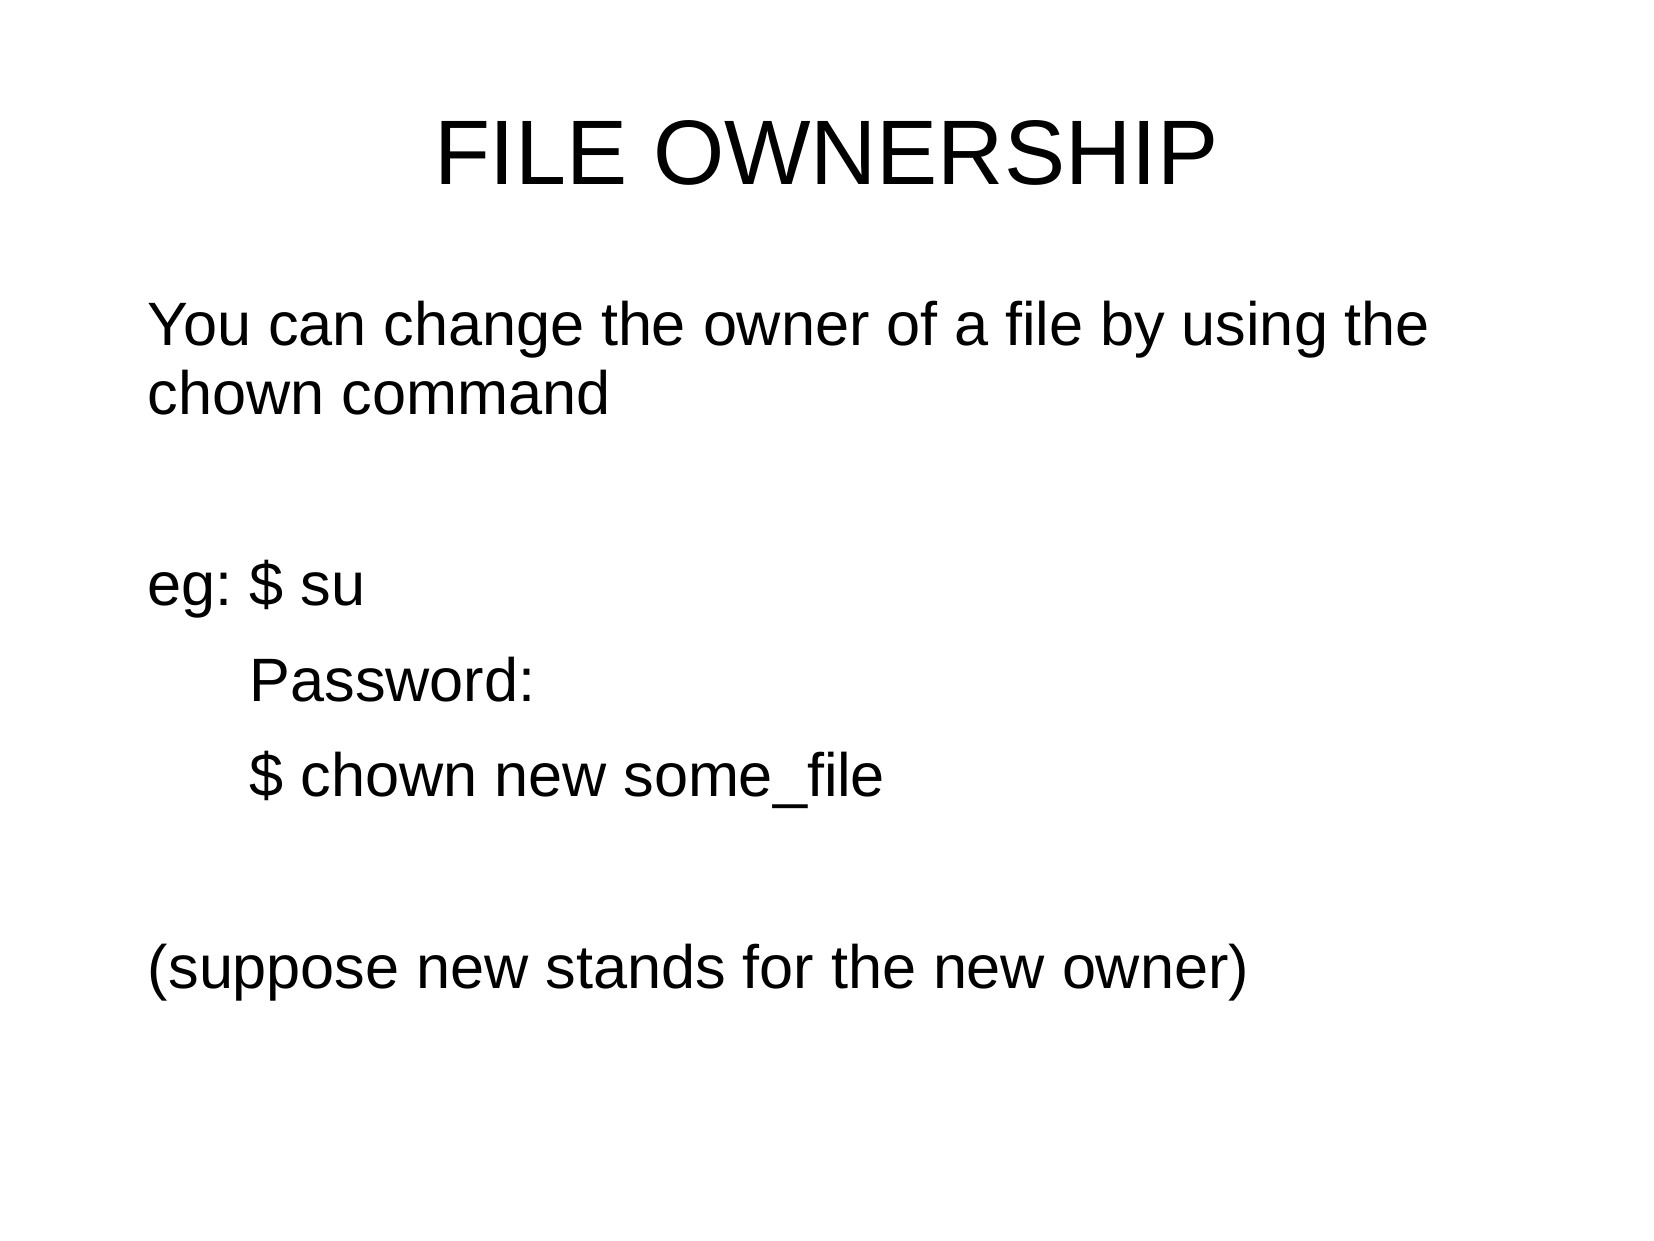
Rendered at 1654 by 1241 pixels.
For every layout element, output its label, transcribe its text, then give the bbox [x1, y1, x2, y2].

title FILE OWNERSHIP [82, 49, 1571, 257]
list You can change the owner of a file by using the chown command eg: $ su Password: $ chown new some_file (suppose new stands for the new owner) [82, 290, 1571, 1010]
